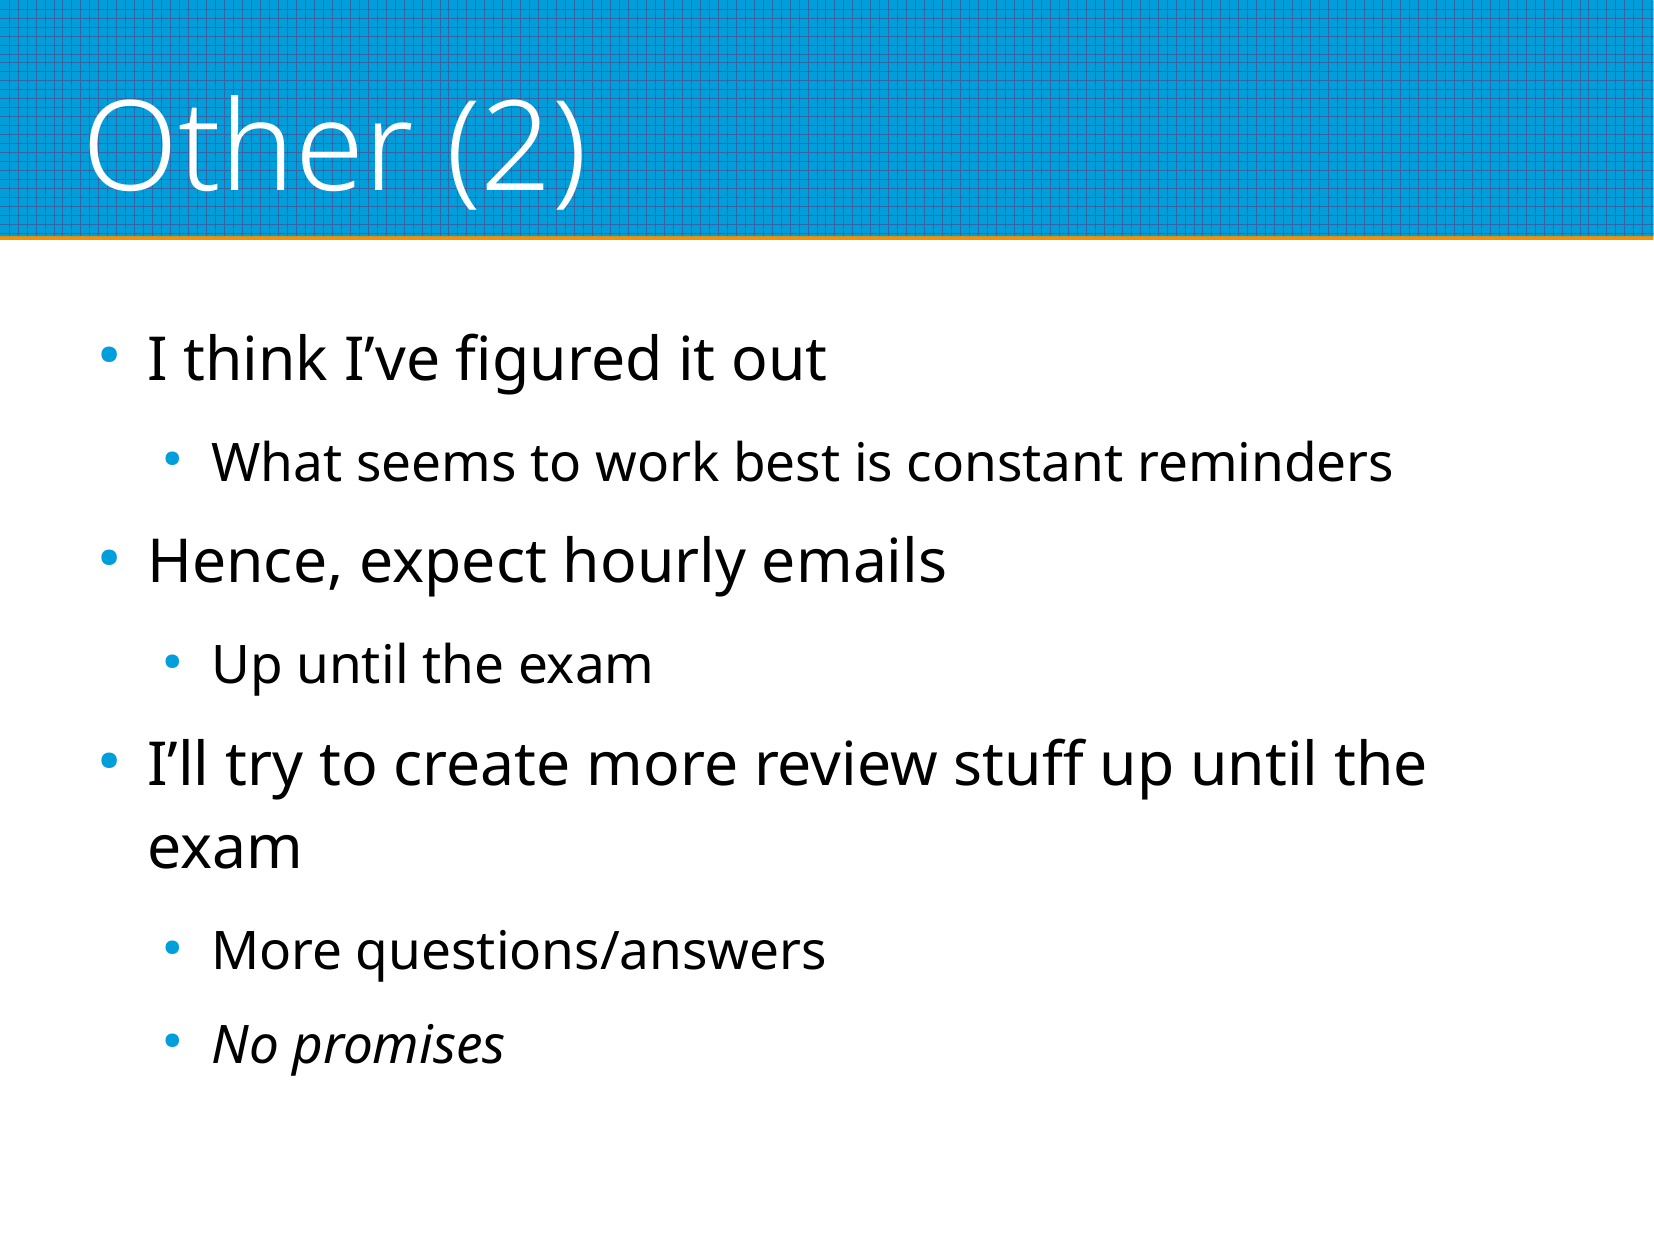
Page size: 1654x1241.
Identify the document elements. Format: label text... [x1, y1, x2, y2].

list I think I’ve figured it out What seems to work best is constant reminders Hence, expect hourly emails Up until the exam I’ll try to create more review stuff up until the exam More questions/answers No promises [82, 314, 1563, 1081]
title Other (2) [82, 19, 1571, 227]
